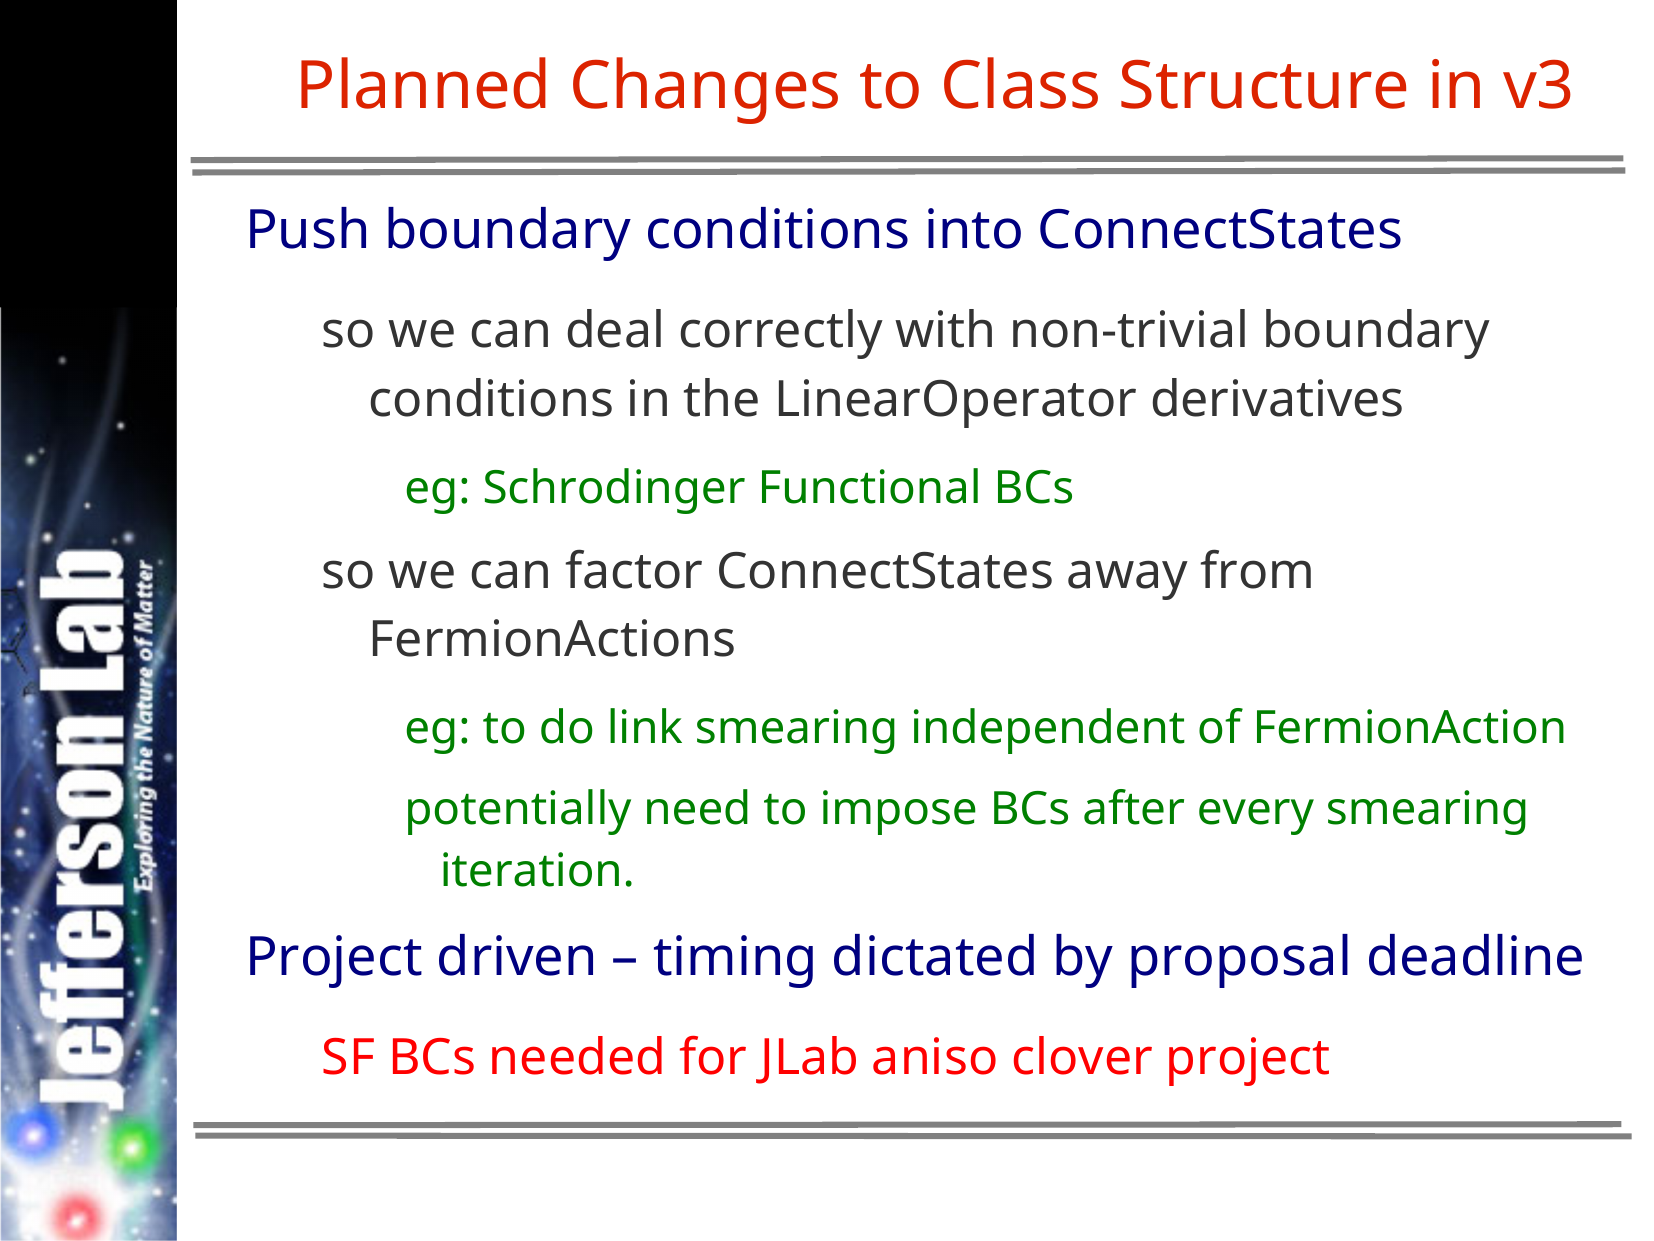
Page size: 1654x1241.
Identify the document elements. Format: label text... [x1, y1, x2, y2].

title Planned Changes to Class Structure in v3 [235, 17, 1638, 149]
picture [2, 308, 176, 1240]
list Push boundary conditions into ConnectStates so we can deal correctly with non-trivial boundary conditions in the LinearOperator derivatives eg: Schrodinger Functional BCs so we can factor ConnectStates away from FermionActions eg: to do link smearing independent of FermionAction potentially need to impose BCs after every smearing iteration. Project driven – timing dictated by proposal deadline SF BCs needed for JLab aniso clover project [227, 190, 1628, 1104]
